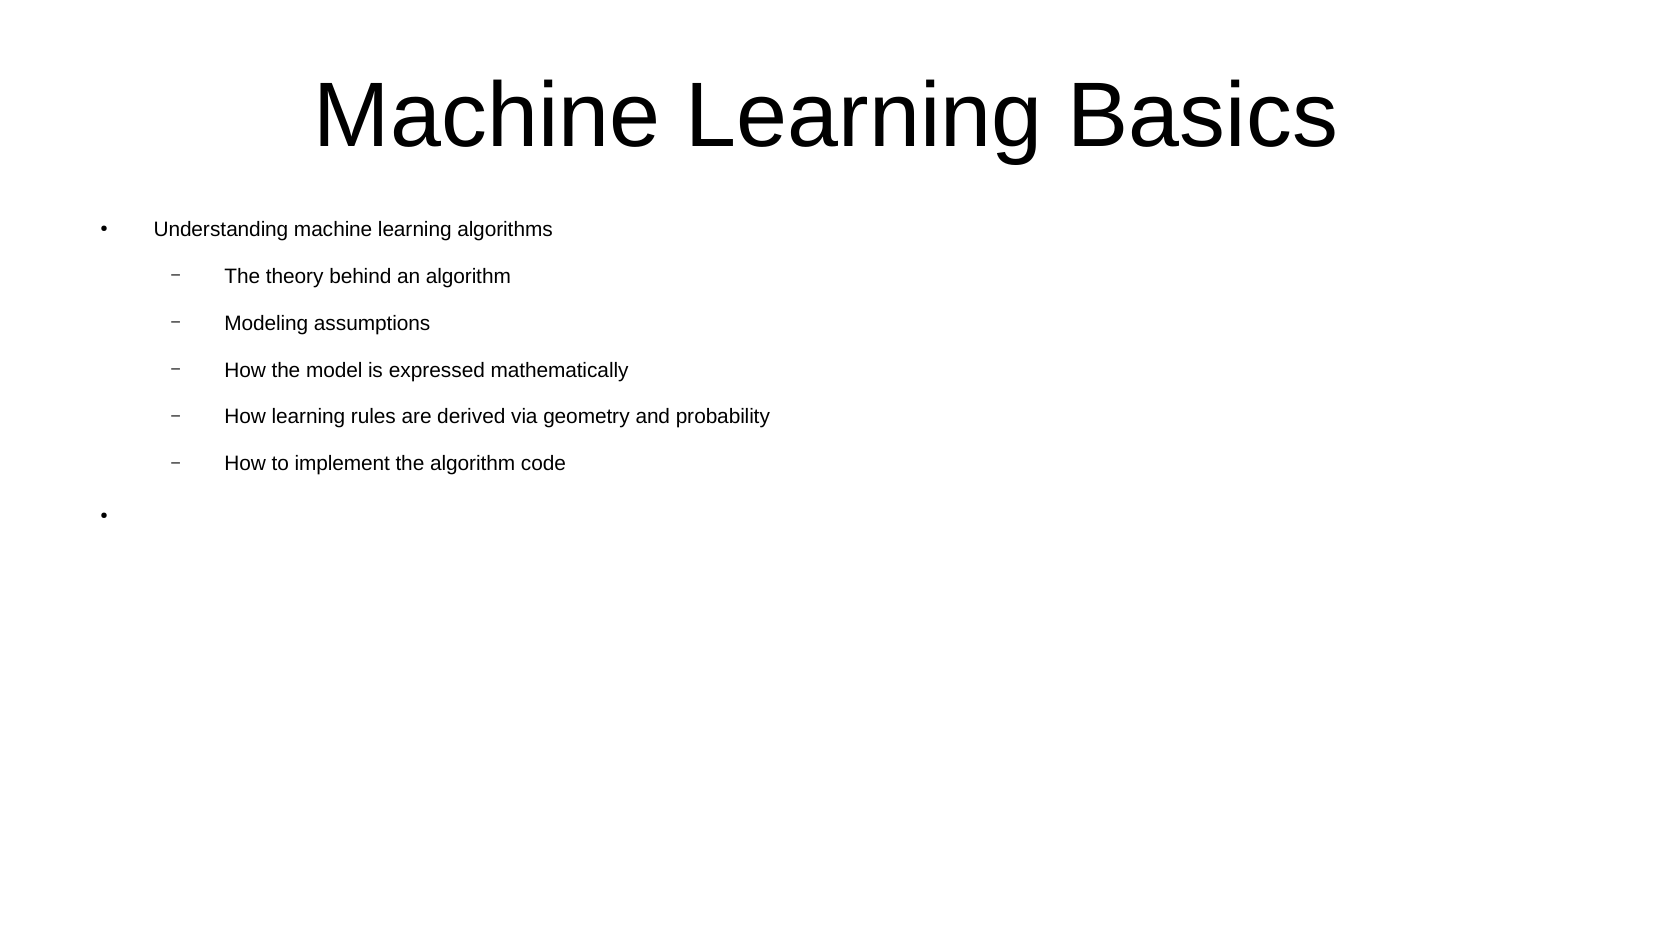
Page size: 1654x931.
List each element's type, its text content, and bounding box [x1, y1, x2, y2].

title Machine Learning Basics [82, 37, 1571, 193]
list Understanding machine learning algorithms The theory behind an algorithm Modeling assumptions How the model is expressed mathematically How learning rules are derived via geometry and probability How to implement the algorithm code [82, 217, 1636, 916]
